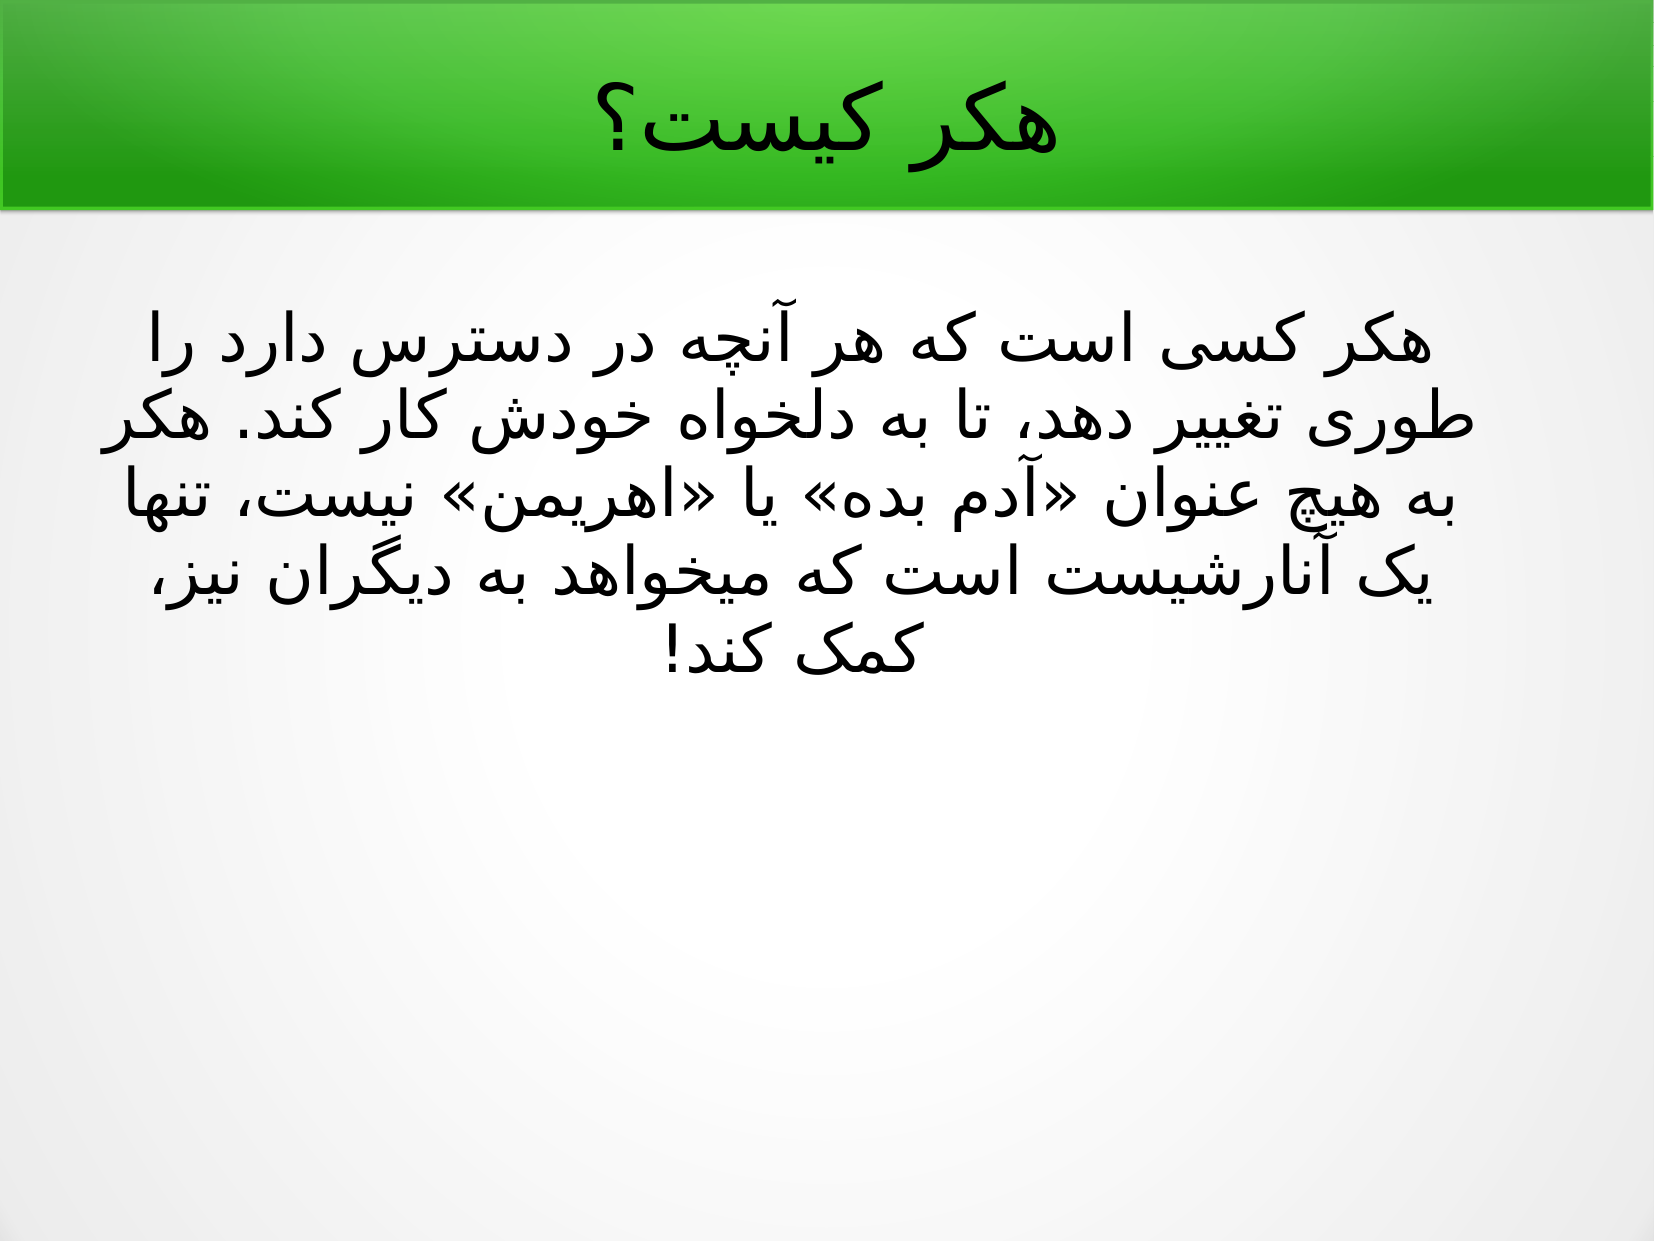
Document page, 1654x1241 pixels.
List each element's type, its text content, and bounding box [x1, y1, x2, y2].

title هکر کیست؟ [82, 30, 1571, 206]
list هکر کسی است که هر آنچه در دسترس دارد را طوری تغییر دهد، تا به دلخواه خودش کار کند. هکر به هیچ عنوان «آدم بده» یا «اهریمن» نیست، تنها یک آنارشیست است که میخواهد به دیگران نیز، کمک کند! [82, 299, 1571, 1019]
